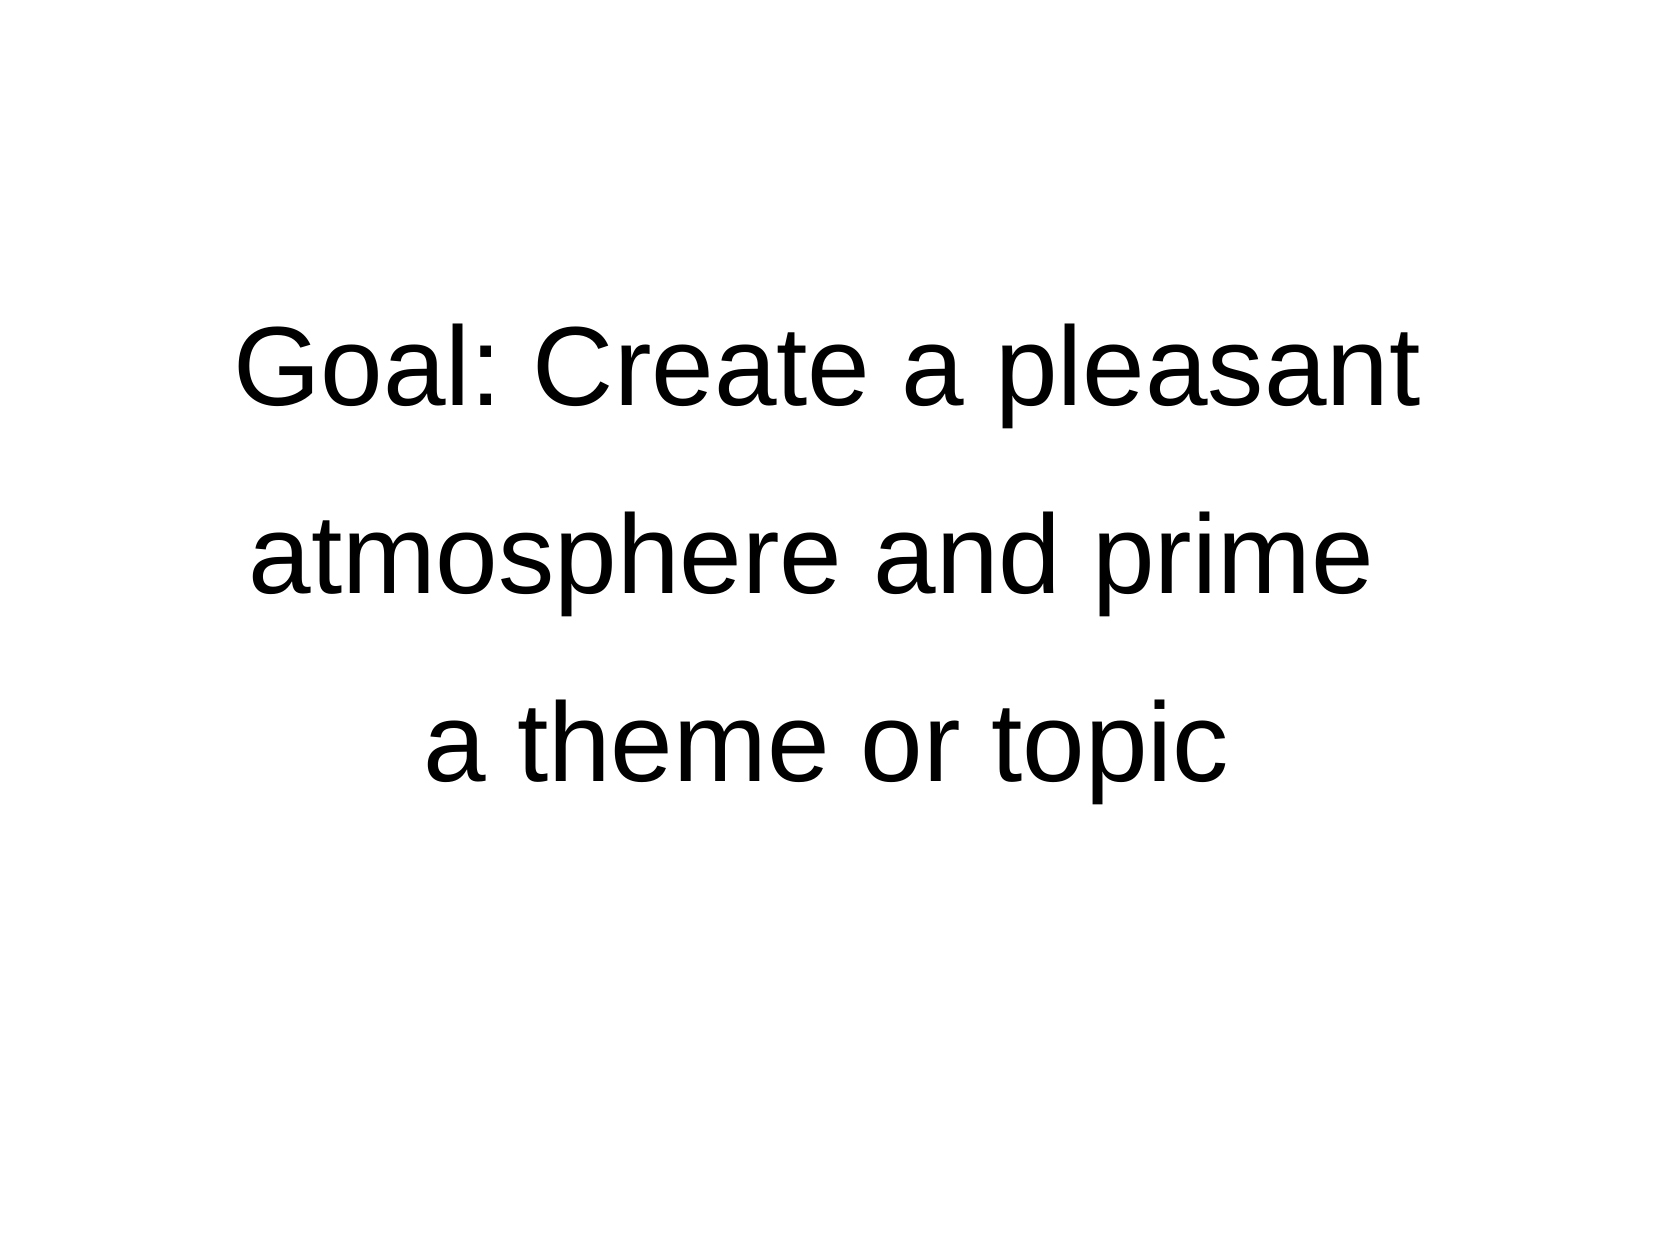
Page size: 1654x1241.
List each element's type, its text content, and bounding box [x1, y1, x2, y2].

subtitle Goal: Create a pleasant atmosphere and prime a theme or topic [82, 49, 1571, 1109]
